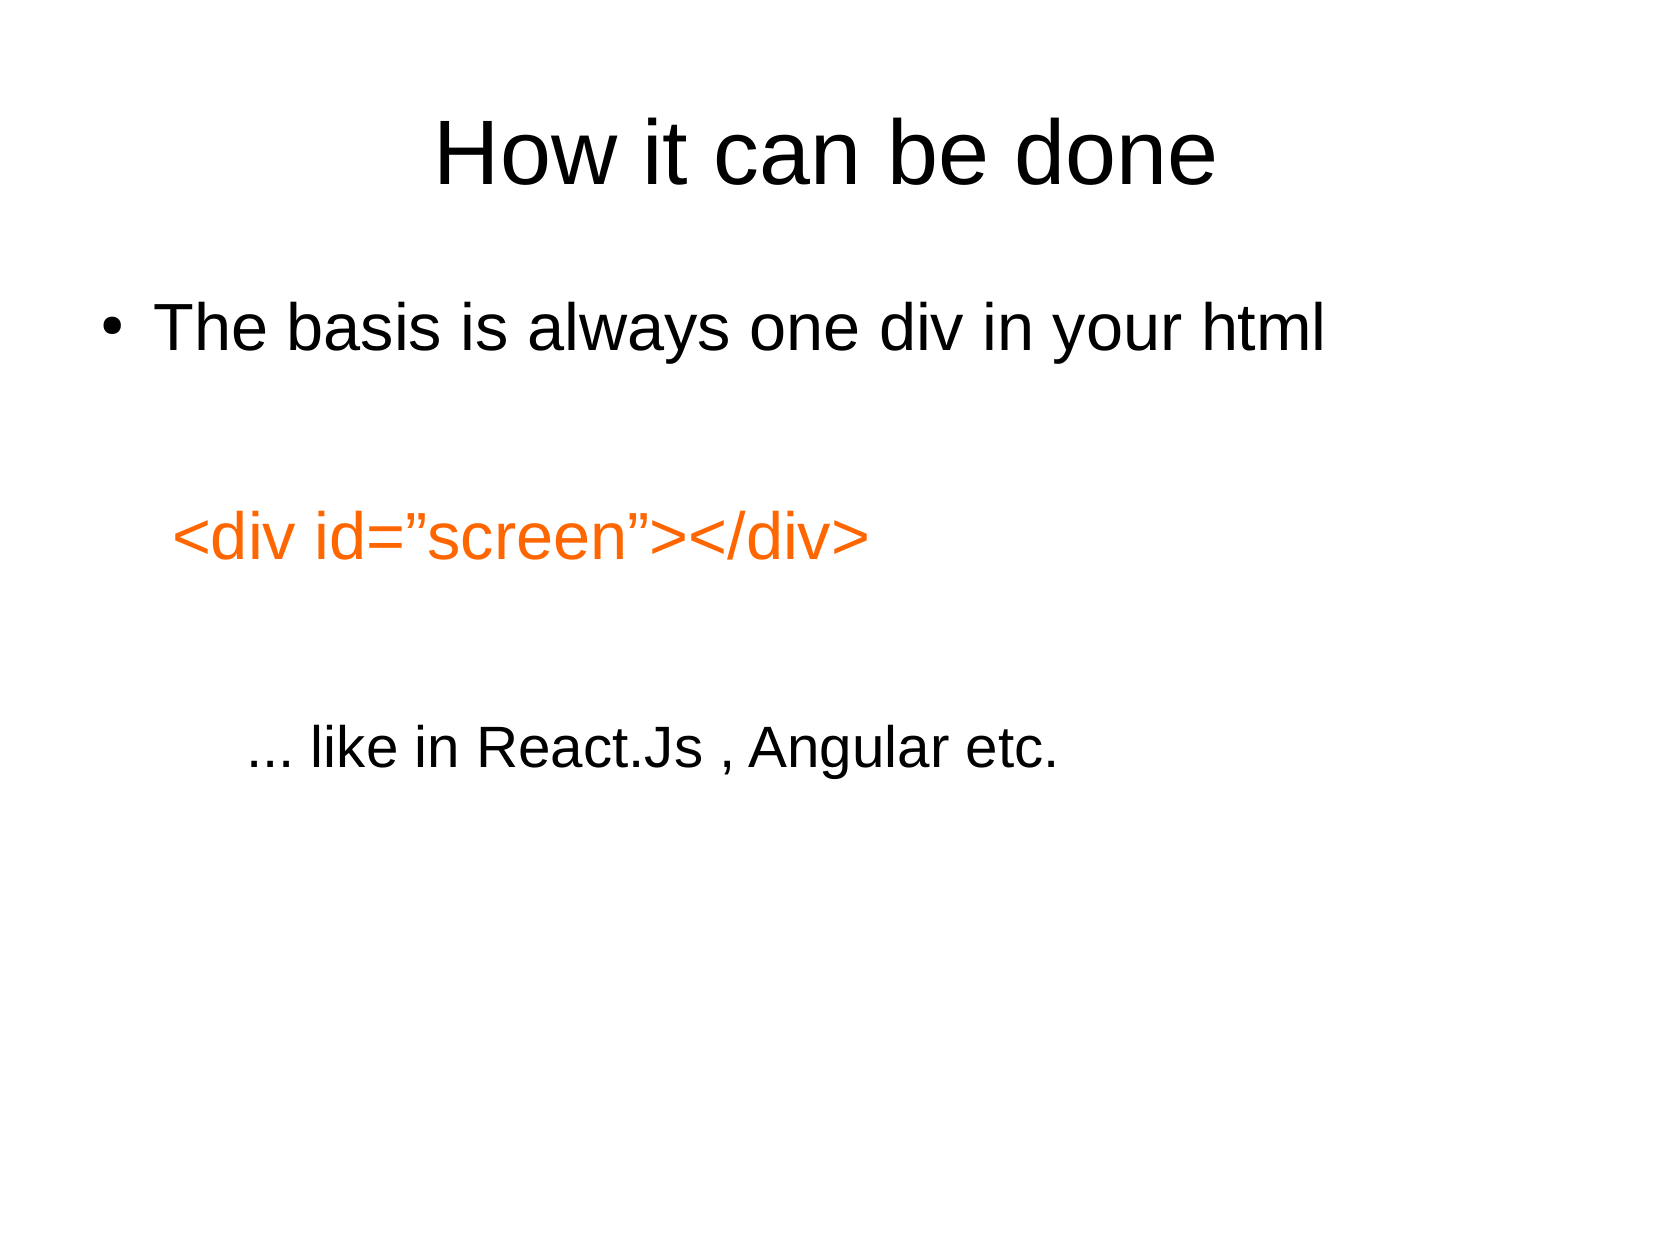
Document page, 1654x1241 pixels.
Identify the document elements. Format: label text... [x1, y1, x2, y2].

list The basis is always one div in your html <div id=”screen”></div> ... like in React.Js , Angular etc. [82, 290, 1571, 1010]
title How it can be done [82, 49, 1571, 257]
